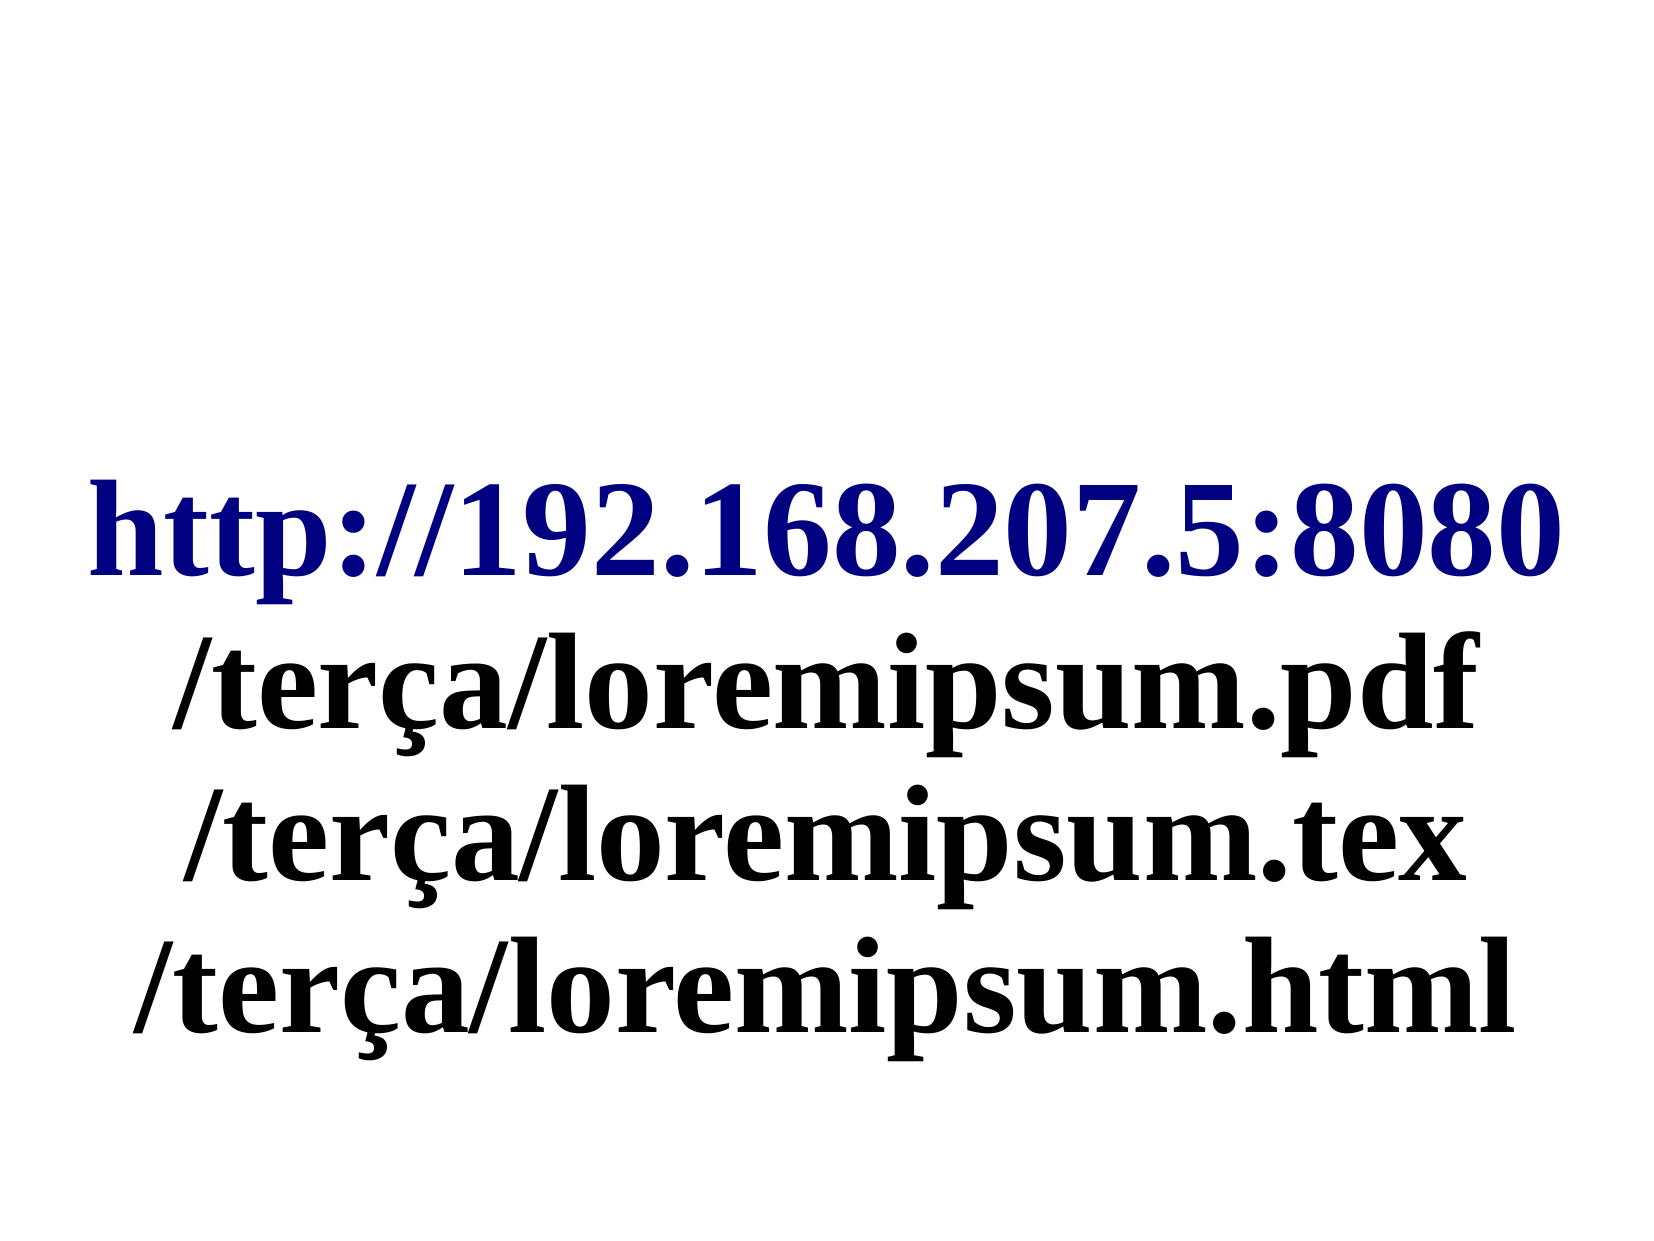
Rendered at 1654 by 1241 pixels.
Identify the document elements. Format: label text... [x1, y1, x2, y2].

subtitle http://192.168.207.5:8080 /terça/loremipsum.pdf /terça/loremipsum.tex /terça/loremipsum.html [82, 0, 1571, 1063]
